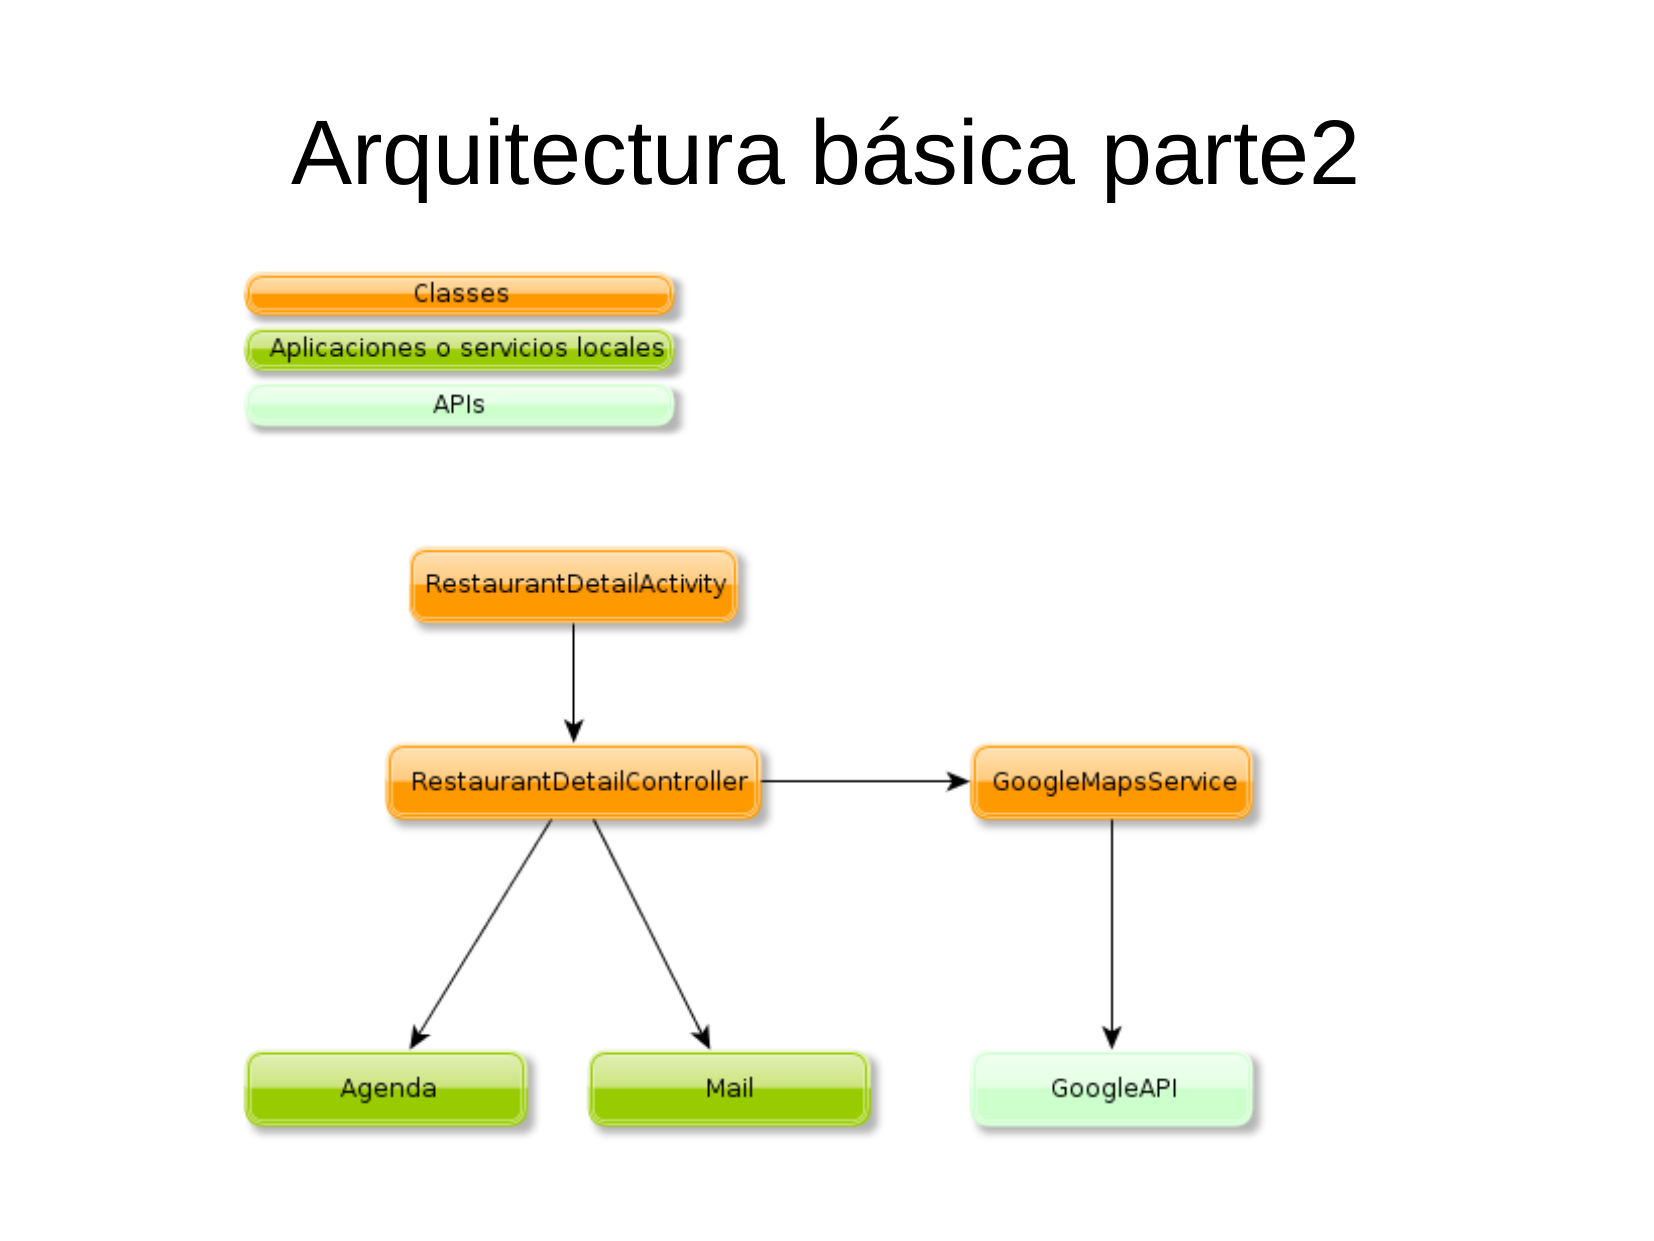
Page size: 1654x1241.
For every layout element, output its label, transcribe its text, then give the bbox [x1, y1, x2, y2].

title Arquitectura básica parte2 [82, 49, 1571, 257]
picture [214, 242, 1285, 1158]
